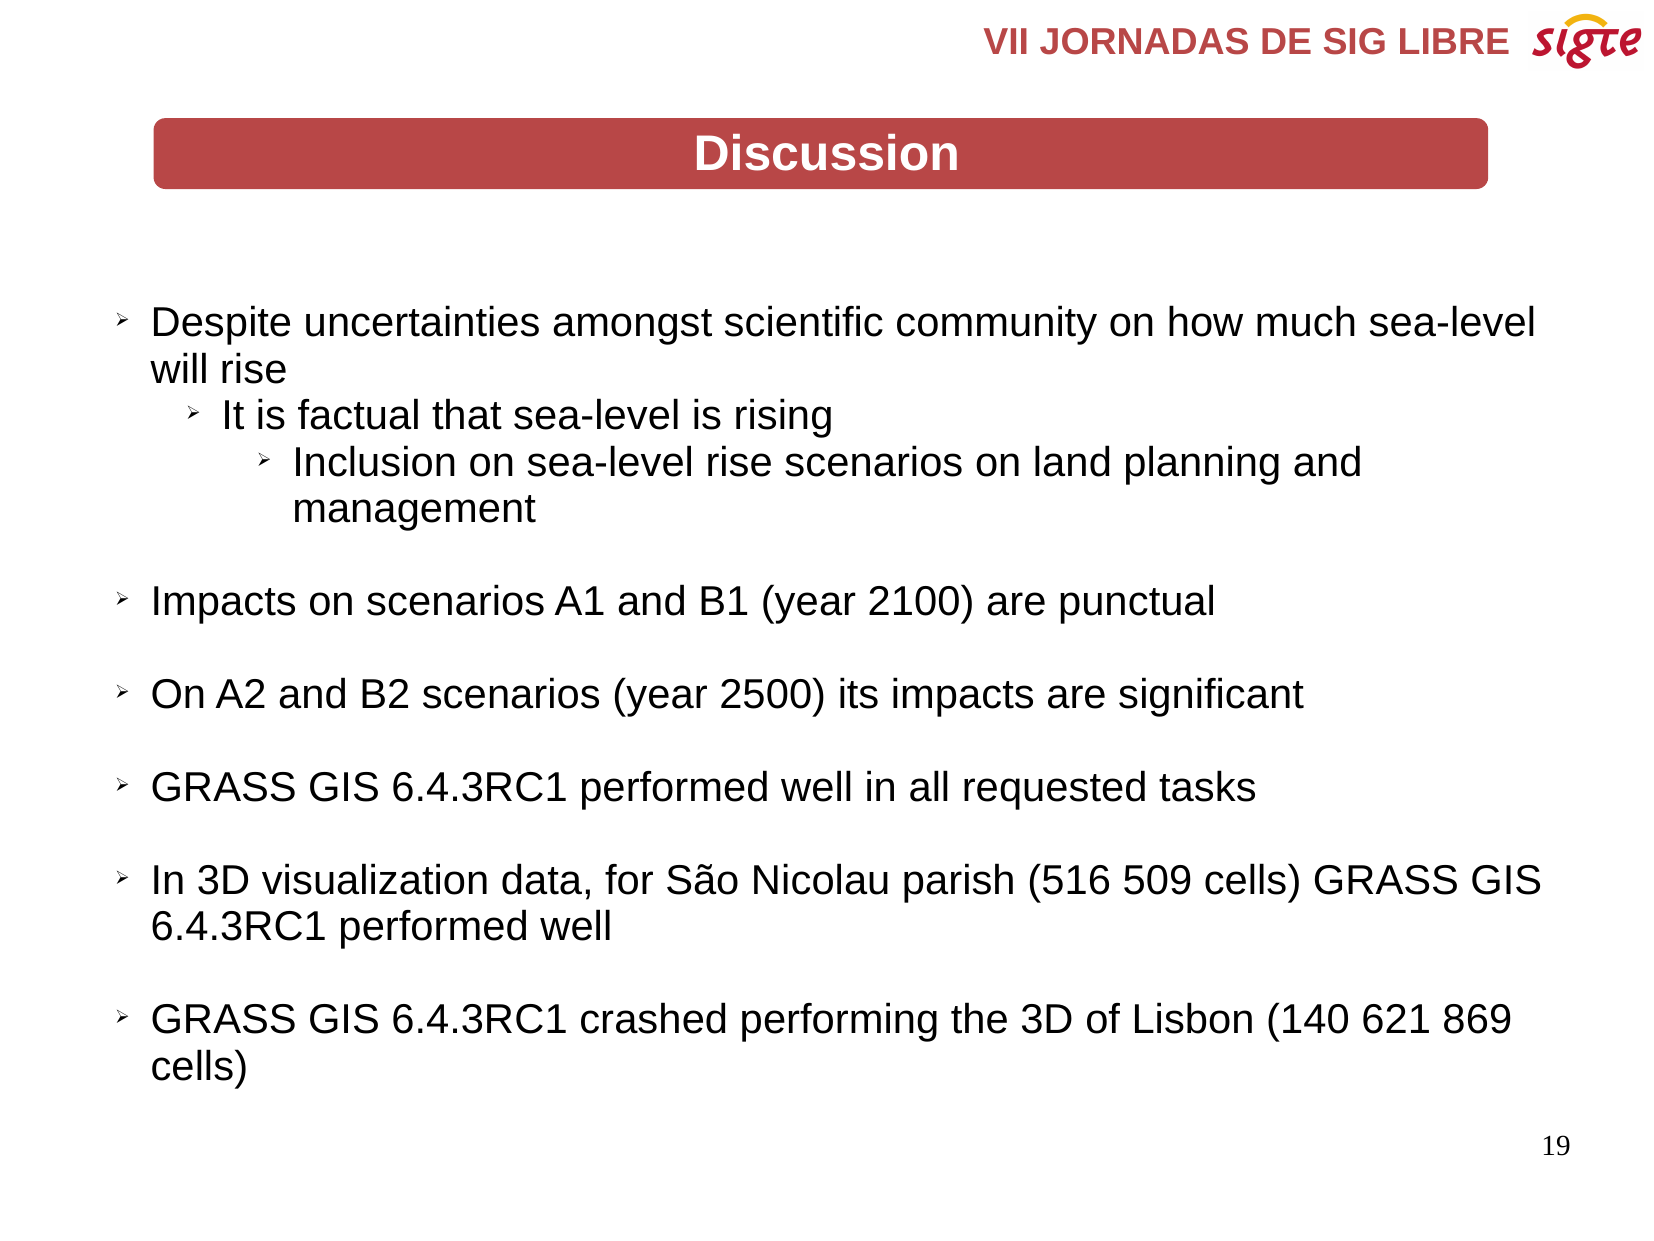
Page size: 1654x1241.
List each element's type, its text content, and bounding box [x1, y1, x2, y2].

picture [1528, 11, 1644, 71]
text_box Despite uncertainties amongst scientific community on how much sea-level will rise It is factual that sea-level is rising Inclusion on sea-level rise scenarios on land planning and management Impacts on scenarios A1 and B1 (year 2100) are punctual On A2 and B2 scenarios (year 2500) its impacts are significant GRASS GIS 6.4.3RC1 performed well in all requested tasks In 3D visualization data, for São Nicolau parish (516 509 cells) GRASS GIS 6.4.3RC1 performed well GRASS GIS 6.4.3RC1 crashed performing the 3D of Lisbon (140 621 869 cells) [100, 291, 1560, 1158]
title Discussion [82, 49, 1571, 257]
text_box VII JORNADAS DE SIG LIBRE [968, 12, 1524, 71]
